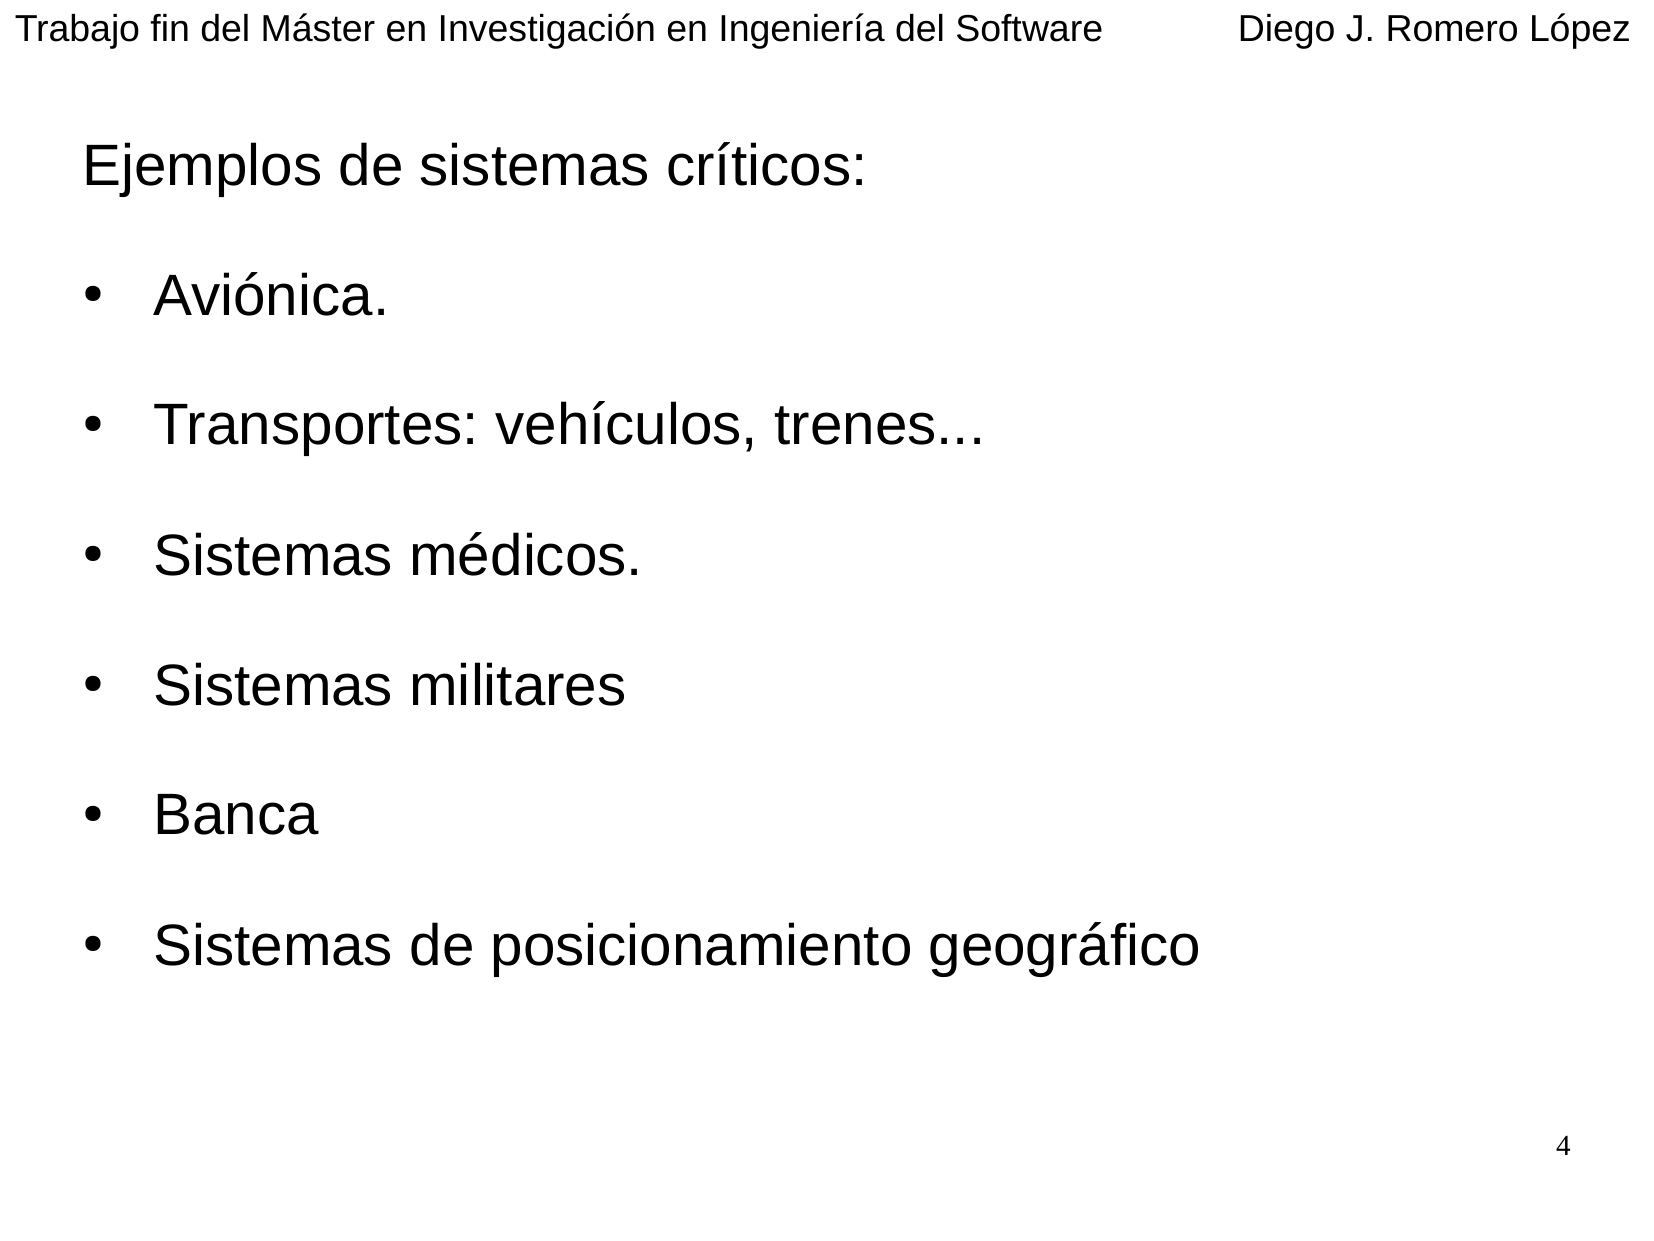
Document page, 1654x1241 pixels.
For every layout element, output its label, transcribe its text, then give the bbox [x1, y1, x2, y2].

subtitle Ejemplos de sistemas críticos: Aviónica. Transportes: vehículos, trenes... Sistemas médicos. Sistemas militares Banca Sistemas de posicionamiento geográfico [82, 132, 1571, 1053]
